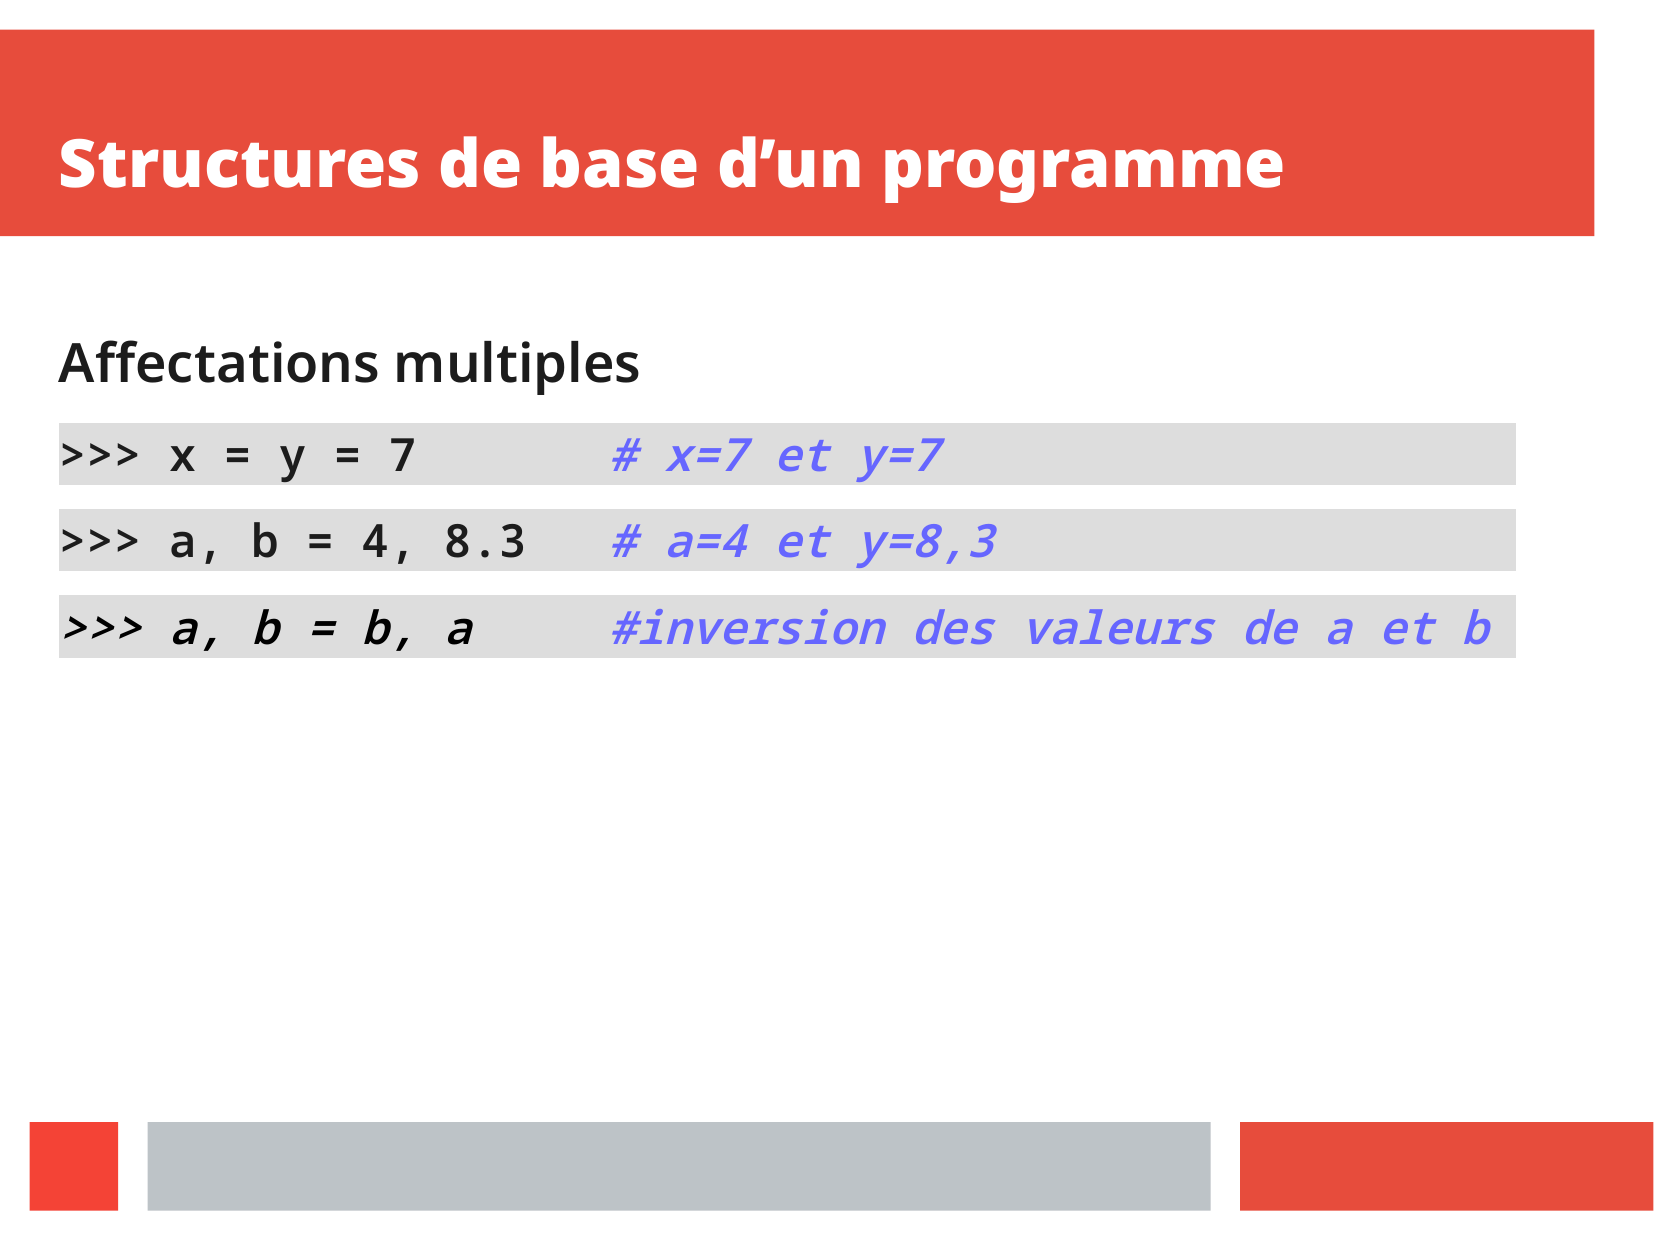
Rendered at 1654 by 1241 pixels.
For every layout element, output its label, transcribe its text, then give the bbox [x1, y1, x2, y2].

title Structures de base d’un programme [59, 59, 1595, 207]
list Affectations multiples >>> x = y = 7 # x=7 et y=7 >>> a, b = 4, 8.3 # a=4 et y=8,3 >>> a, b = b, a #inversion des valeurs de a et b [59, 324, 1565, 1093]
